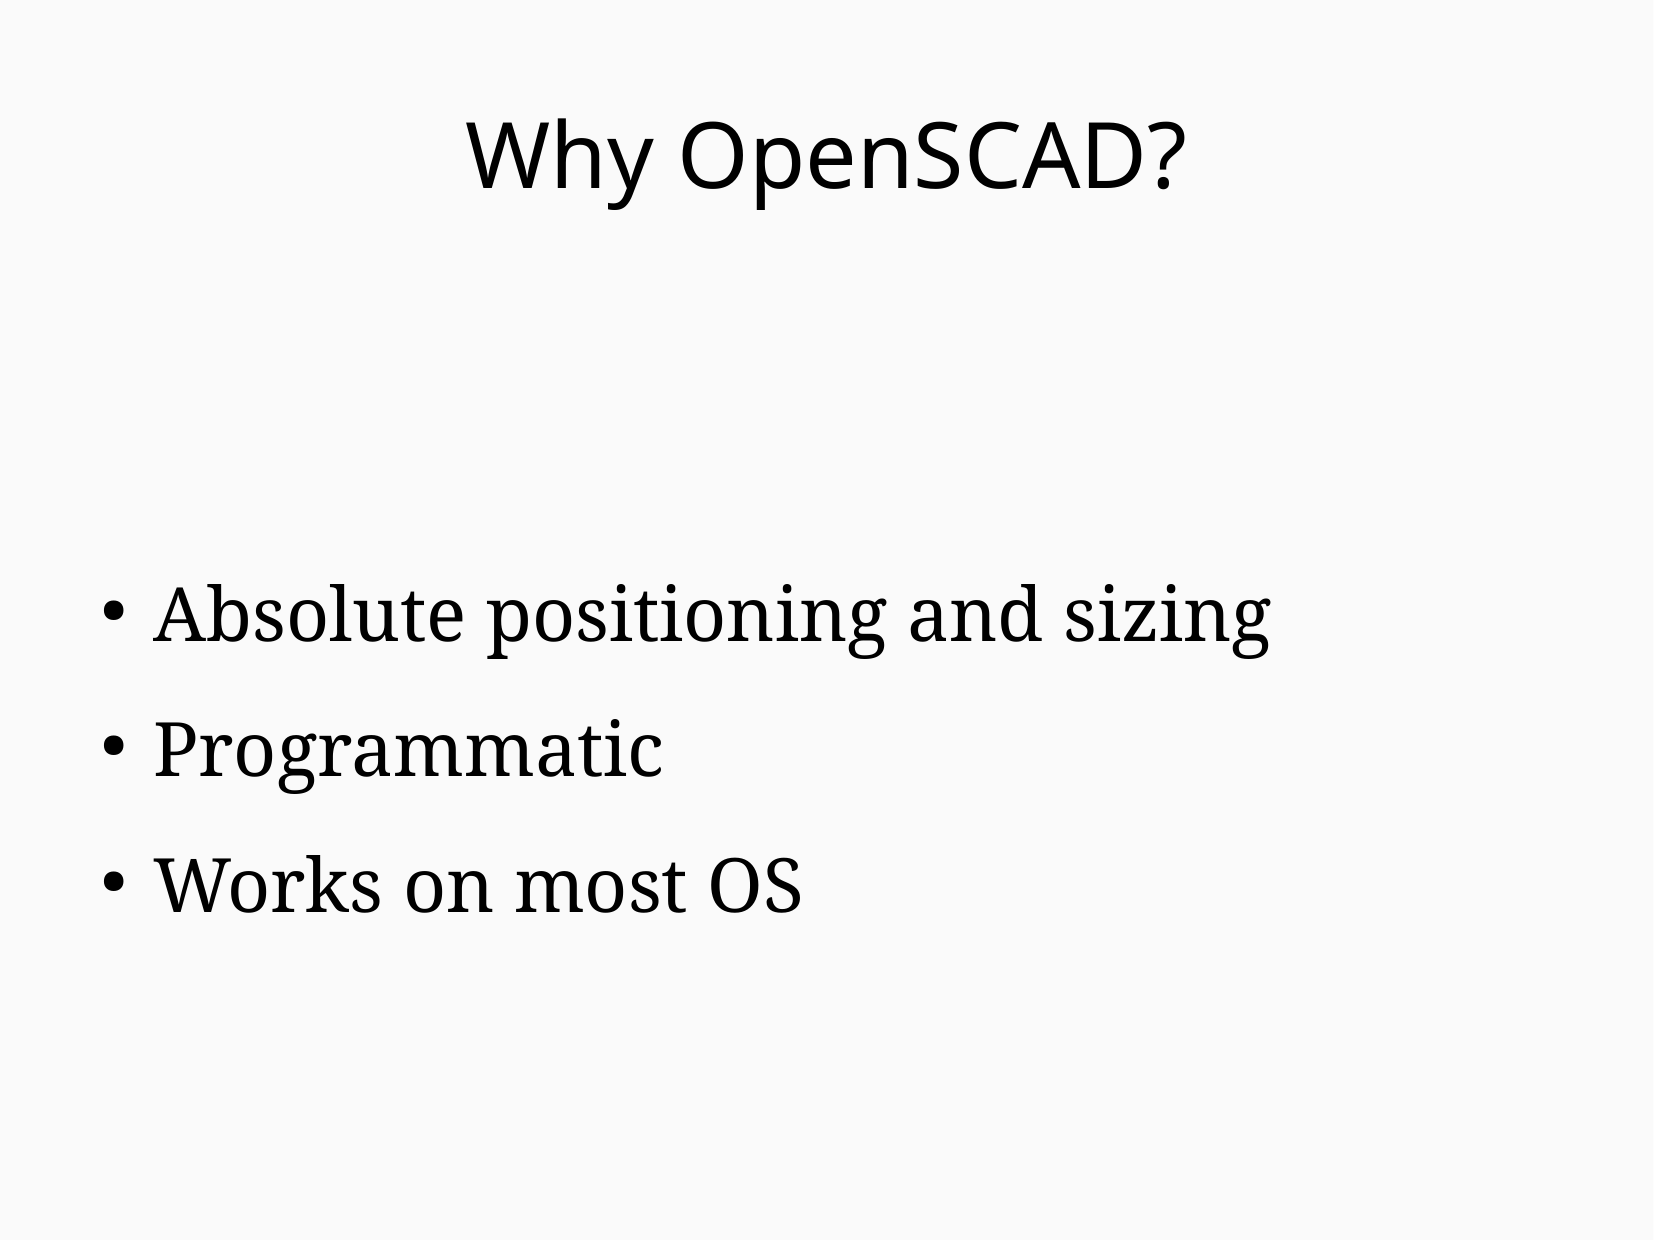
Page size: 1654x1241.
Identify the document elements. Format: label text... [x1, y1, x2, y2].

list Absolute positioning and sizing Programmatic Works on most OS [82, 290, 1571, 1010]
title Why OpenSCAD? [82, 49, 1571, 257]
